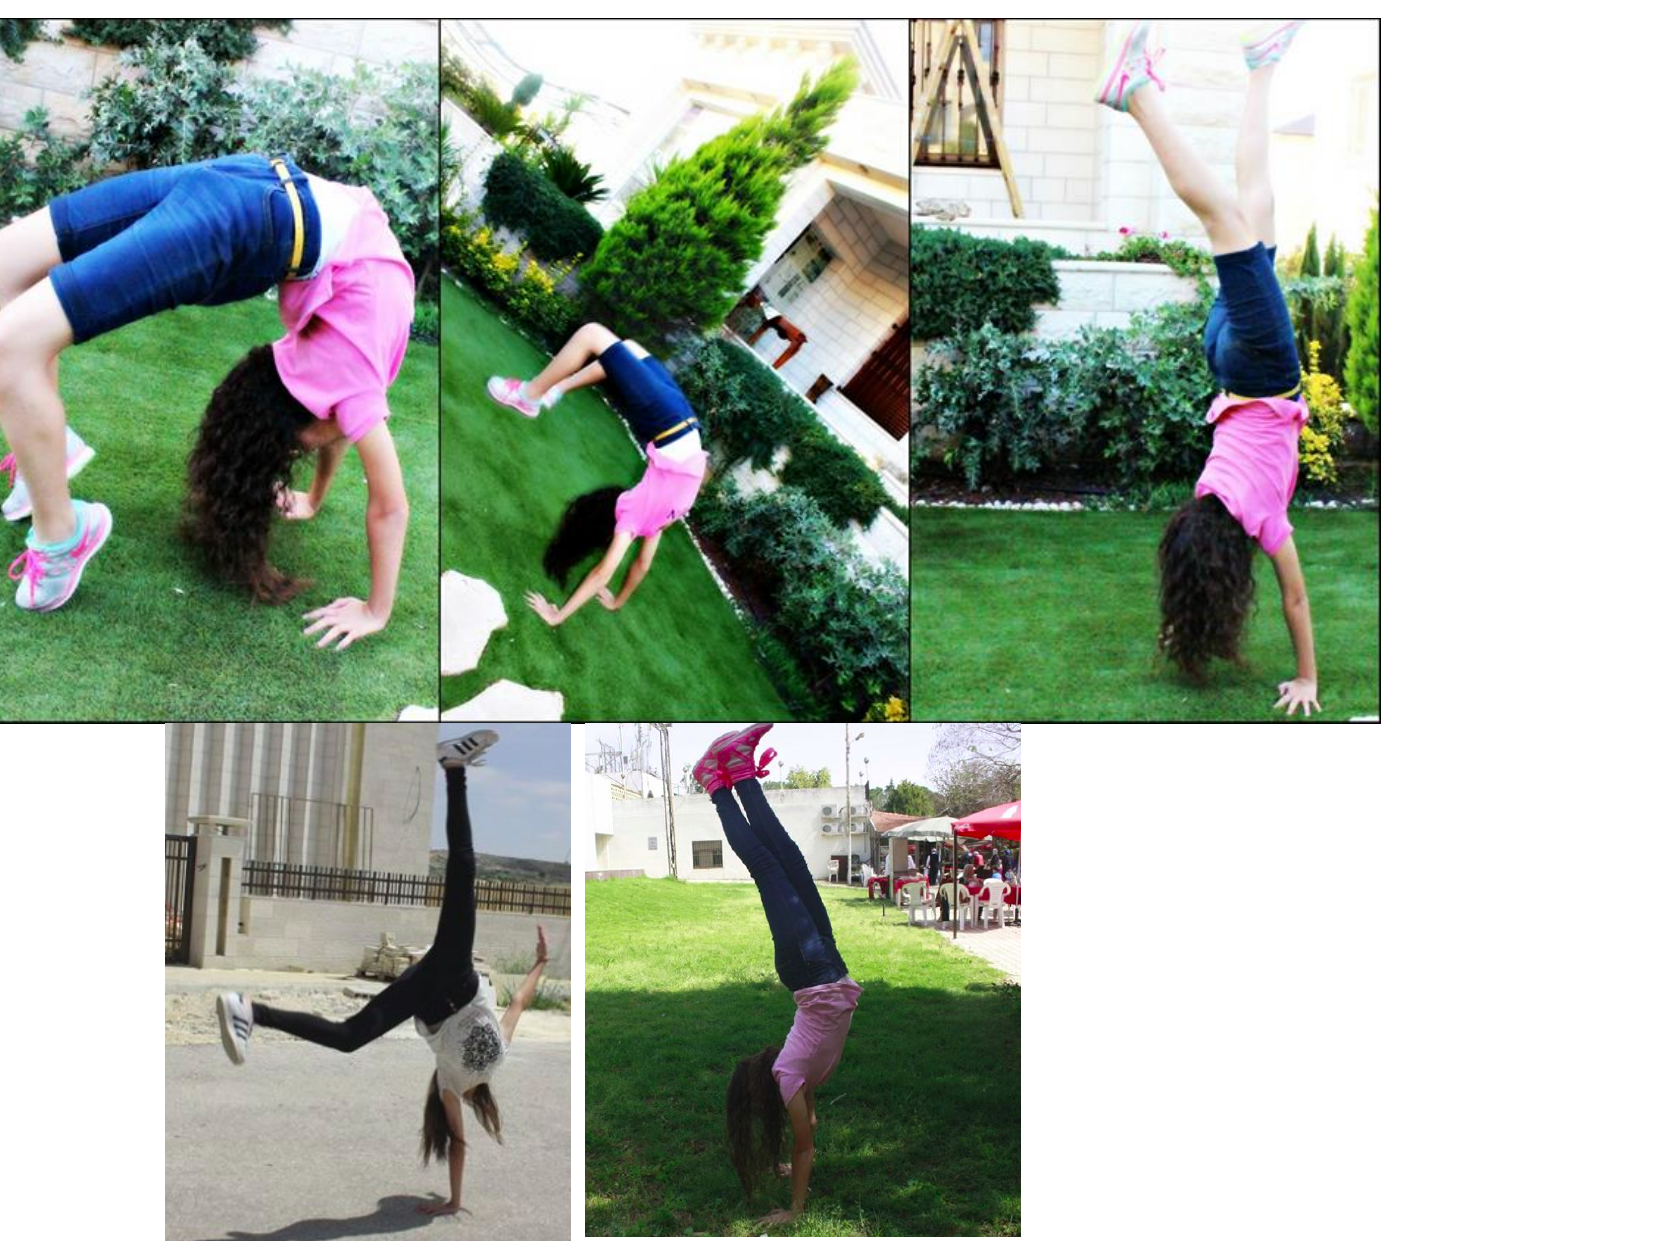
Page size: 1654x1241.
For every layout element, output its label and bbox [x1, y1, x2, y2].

picture [0, 18, 1381, 1241]
